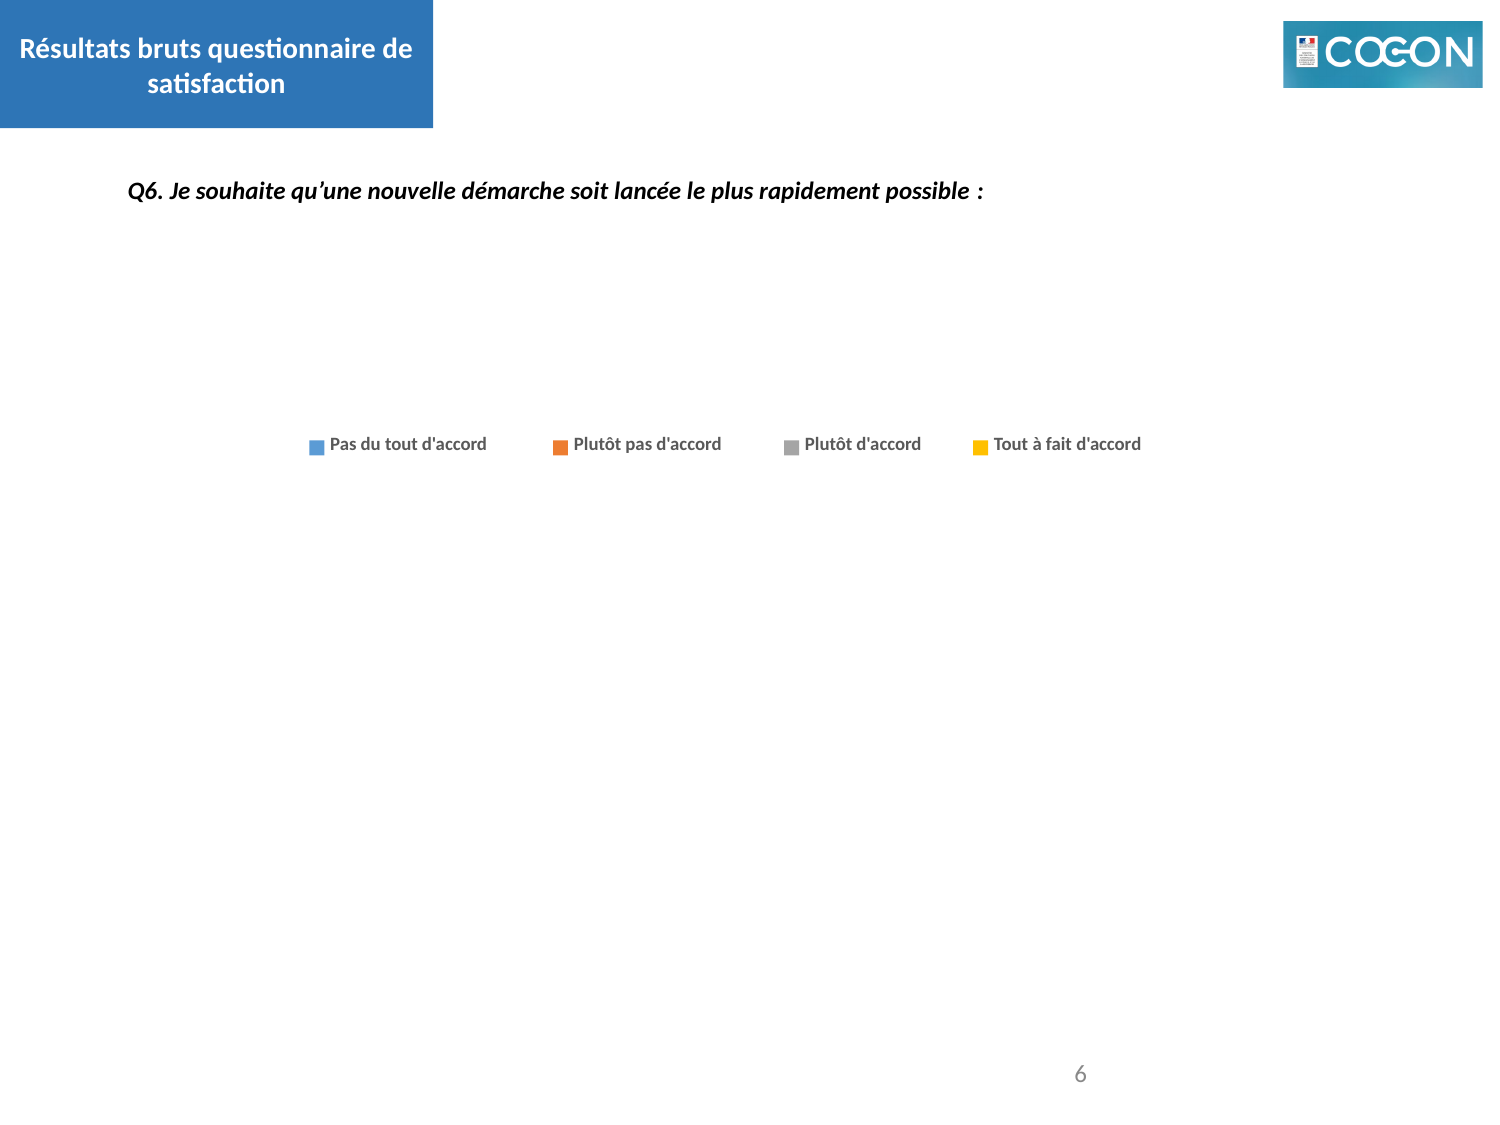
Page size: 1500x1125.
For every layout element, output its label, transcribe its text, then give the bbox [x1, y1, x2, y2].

text_box Résultats bruts questionnaire de satisfaction [0, 0, 434, 129]
text_box Plutôt pas d'accord [573, 436, 770, 467]
text_box [309, 440, 325, 456]
text_box 8 [1059, 1042, 1397, 1103]
text_box [973, 440, 989, 456]
list Q6. Je souhaite qu’une nouvelle démarche soit lancée le plus rapidement possible : [112, 166, 1407, 246]
text_box Tout à fait d'accord [993, 436, 1190, 467]
text_box [784, 440, 800, 456]
text_box Plutôt d'accord [805, 436, 960, 467]
text_box [553, 440, 568, 456]
text_box Pas du tout d'accord [330, 436, 539, 467]
picture [1283, 21, 1483, 88]
